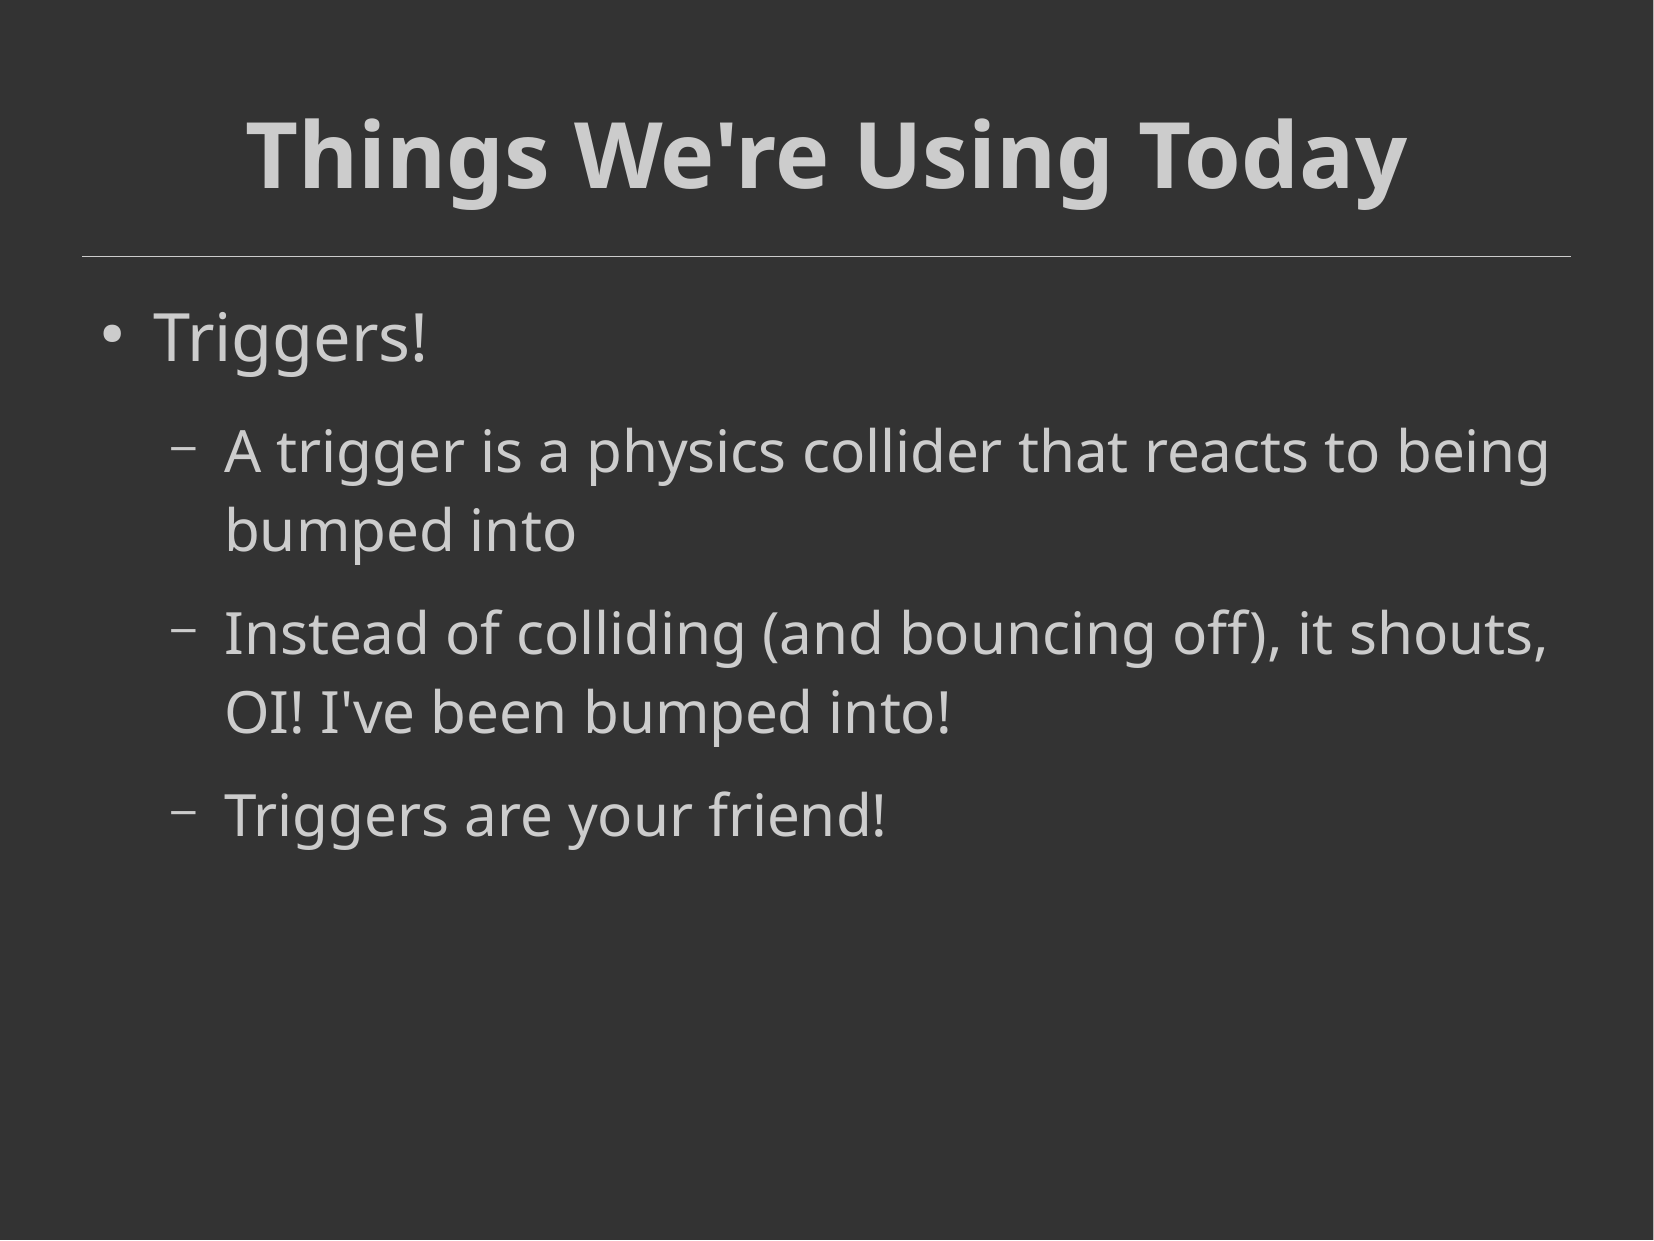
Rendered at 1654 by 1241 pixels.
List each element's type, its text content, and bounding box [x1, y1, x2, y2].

list Triggers! A trigger is a physics collider that reacts to being bumped into Instead of colliding (and bouncing off), it shouts, OI! I've been bumped into! Triggers are your friend! [82, 290, 1571, 1010]
title Things We're Using Today [82, 49, 1571, 257]
